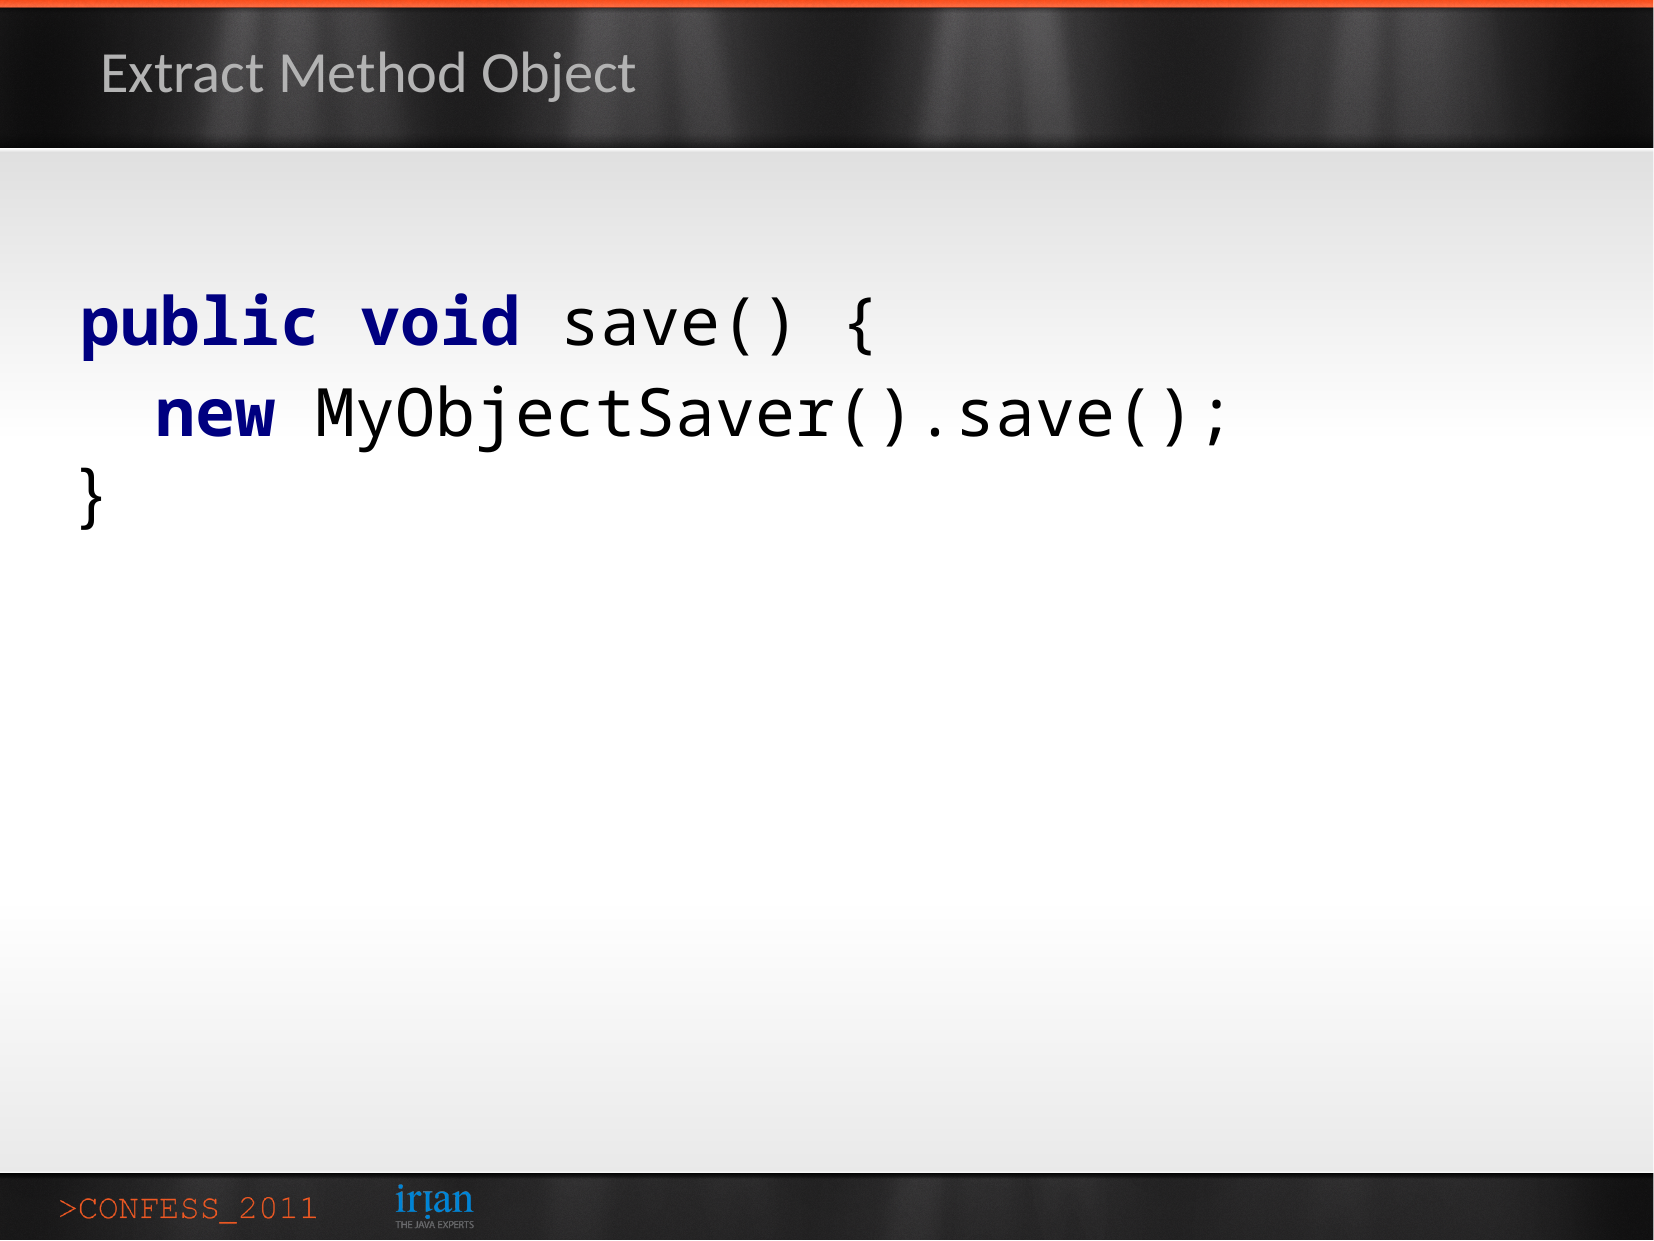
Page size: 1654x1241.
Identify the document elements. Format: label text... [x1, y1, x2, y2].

title Extract Method Object [100, 6, 1589, 151]
picture [0, 0, 1654, 1240]
subtitle public void save() { new MyObjectSaver().save(); } [80, 287, 1570, 1144]
